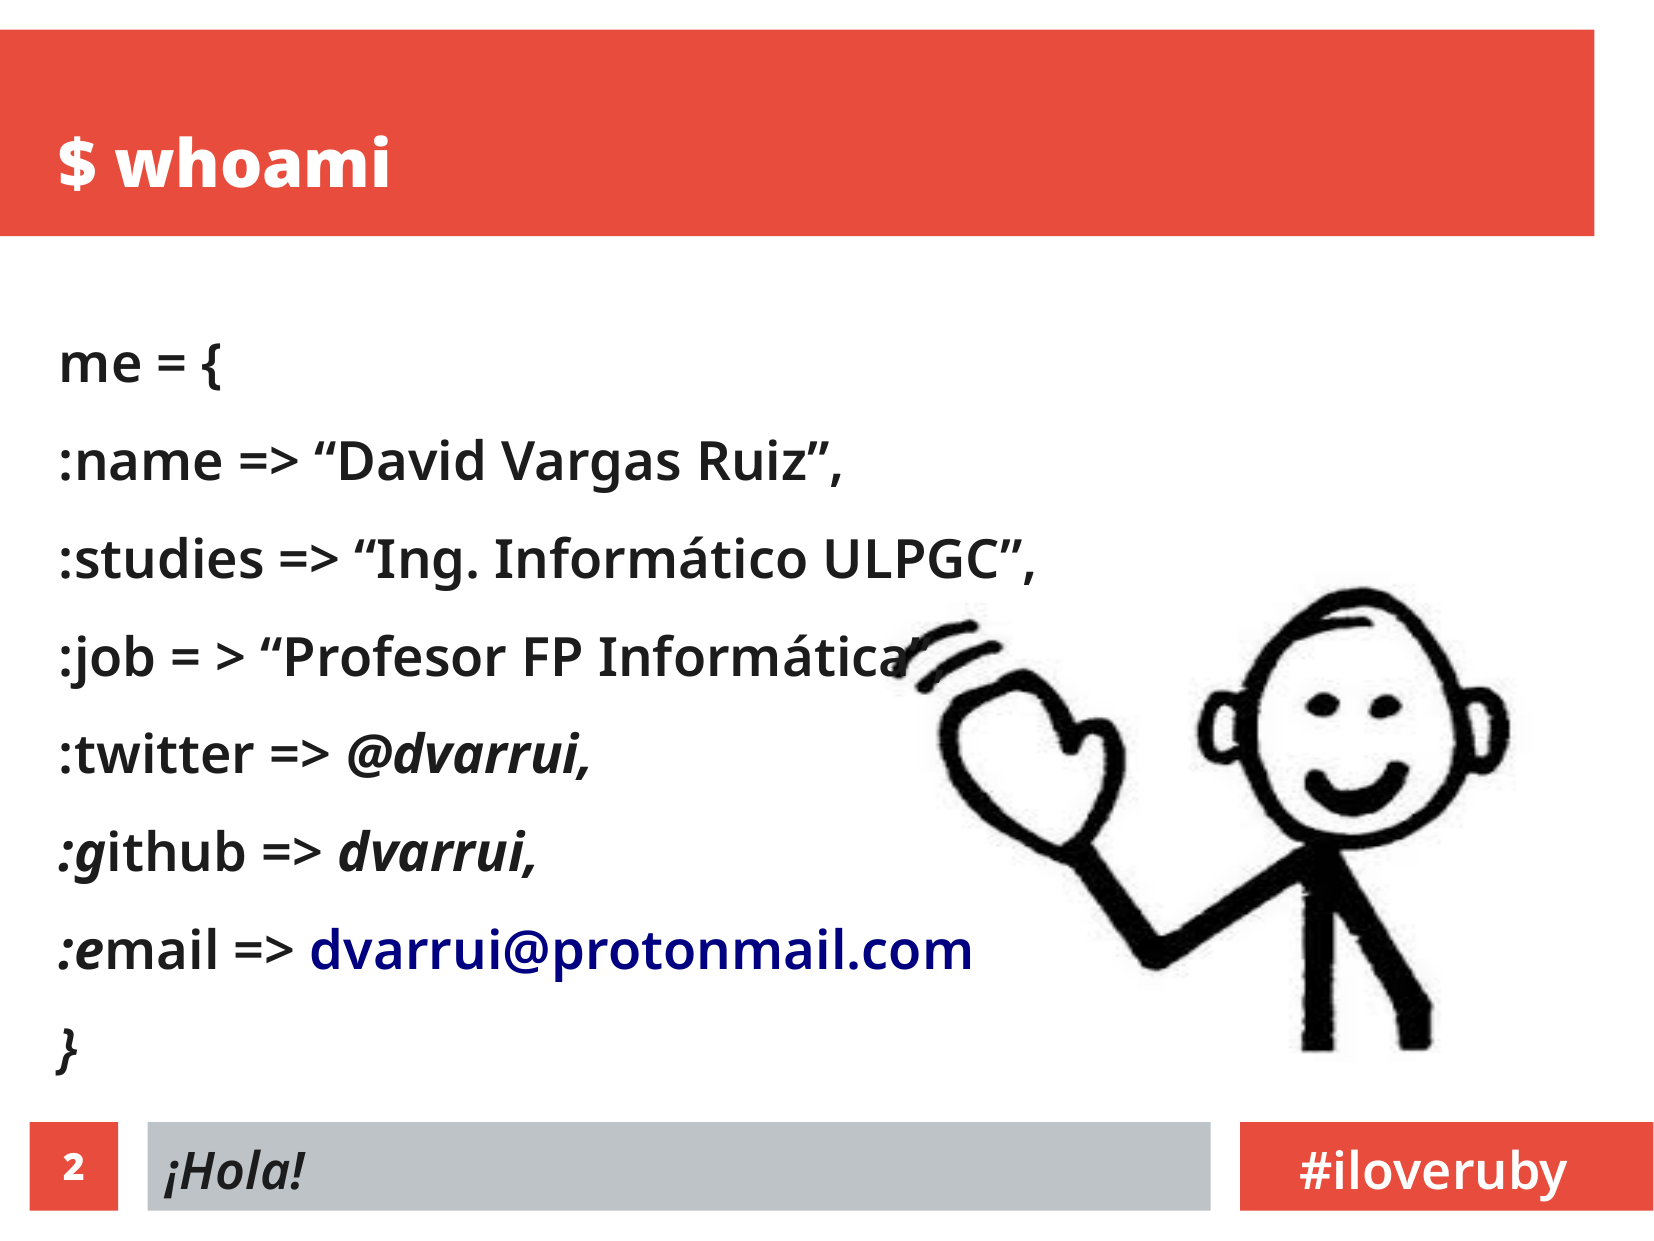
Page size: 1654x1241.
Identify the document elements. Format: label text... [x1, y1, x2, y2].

list #iloveruby [1299, 1133, 1607, 1205]
picture [1063, 566, 1583, 1063]
title $ whoami [59, 59, 1595, 207]
list ¡Hola! [165, 1133, 1182, 1205]
list me = { :name => “David Vargas Ruiz”, :studies => “Ing. Informático ULPGC”, :job = > “Profesor FP Informática”, :twitter => @dvarrui, :github => dvarrui, :email => dvarrui@protonmail.com } [59, 324, 1063, 1093]
